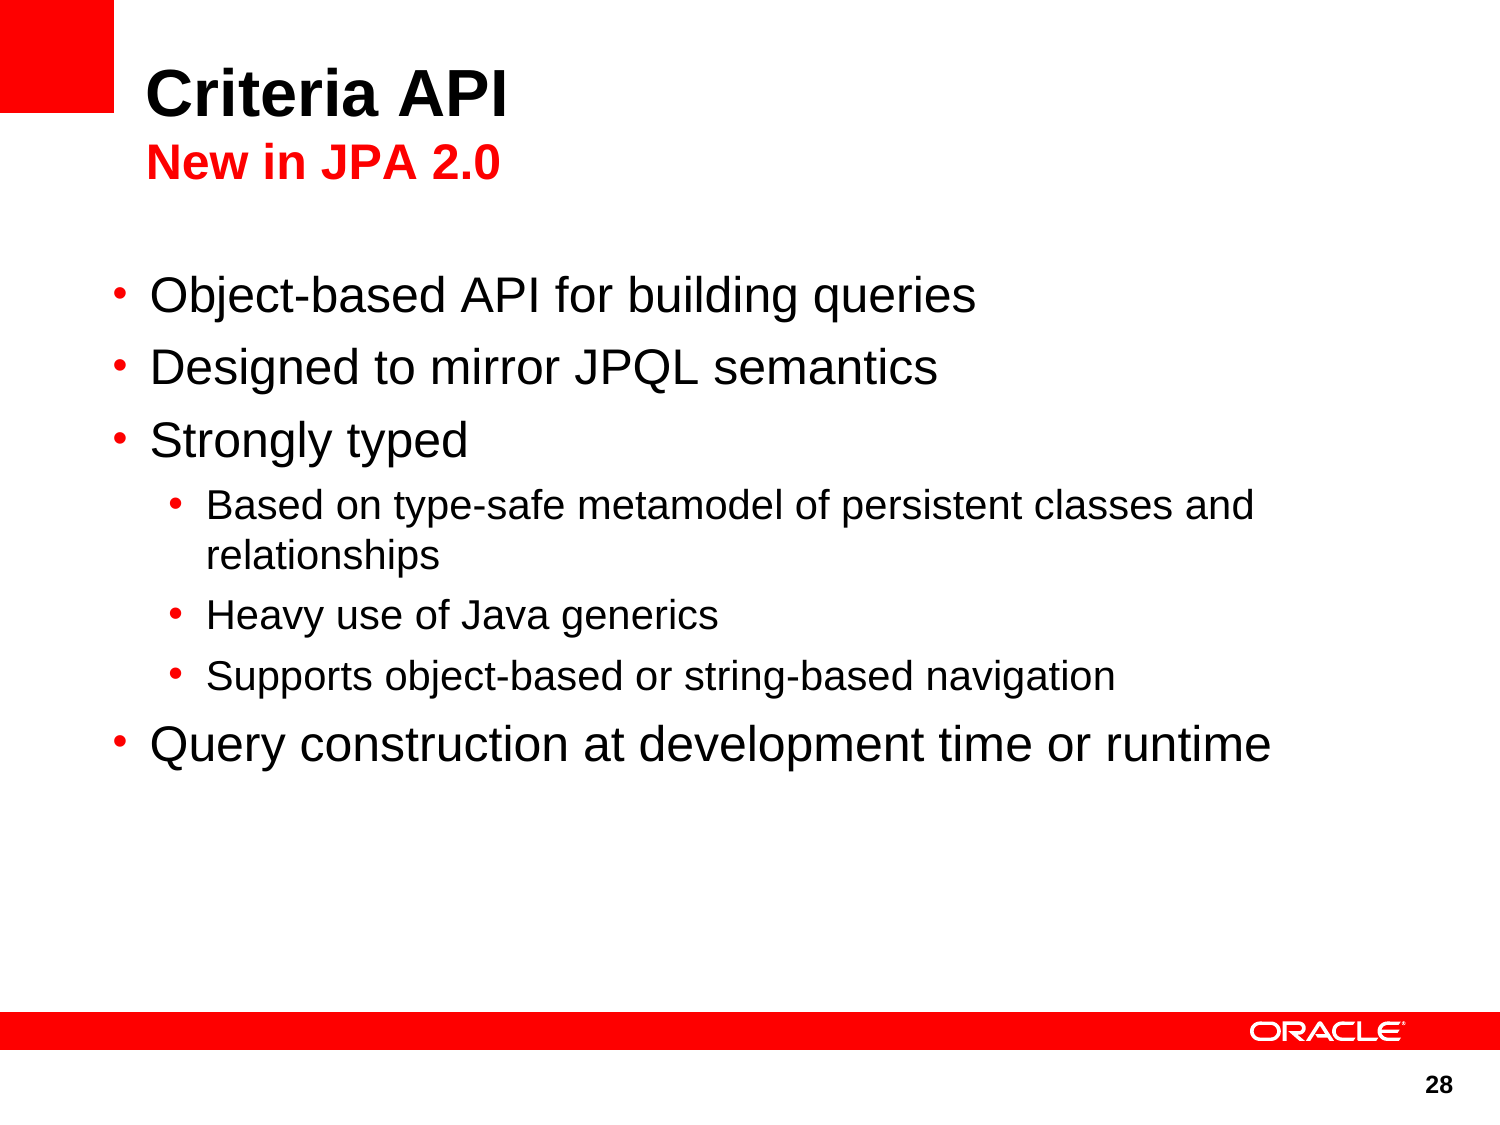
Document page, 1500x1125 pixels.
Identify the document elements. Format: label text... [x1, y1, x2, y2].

title Criteria API New in JPA 2.0 [145, 49, 1390, 205]
list Object-based API for building queries Designed to mirror JPQL semantics Strongly typed Based on type-safe metamodel of persistent classes and relationships Heavy use of Java generics Supports object-based or string-based navigation Query construction at development time or runtime [112, 262, 1349, 976]
picture [0, 0, 114, 113]
picture [0, 1012, 1500, 1050]
